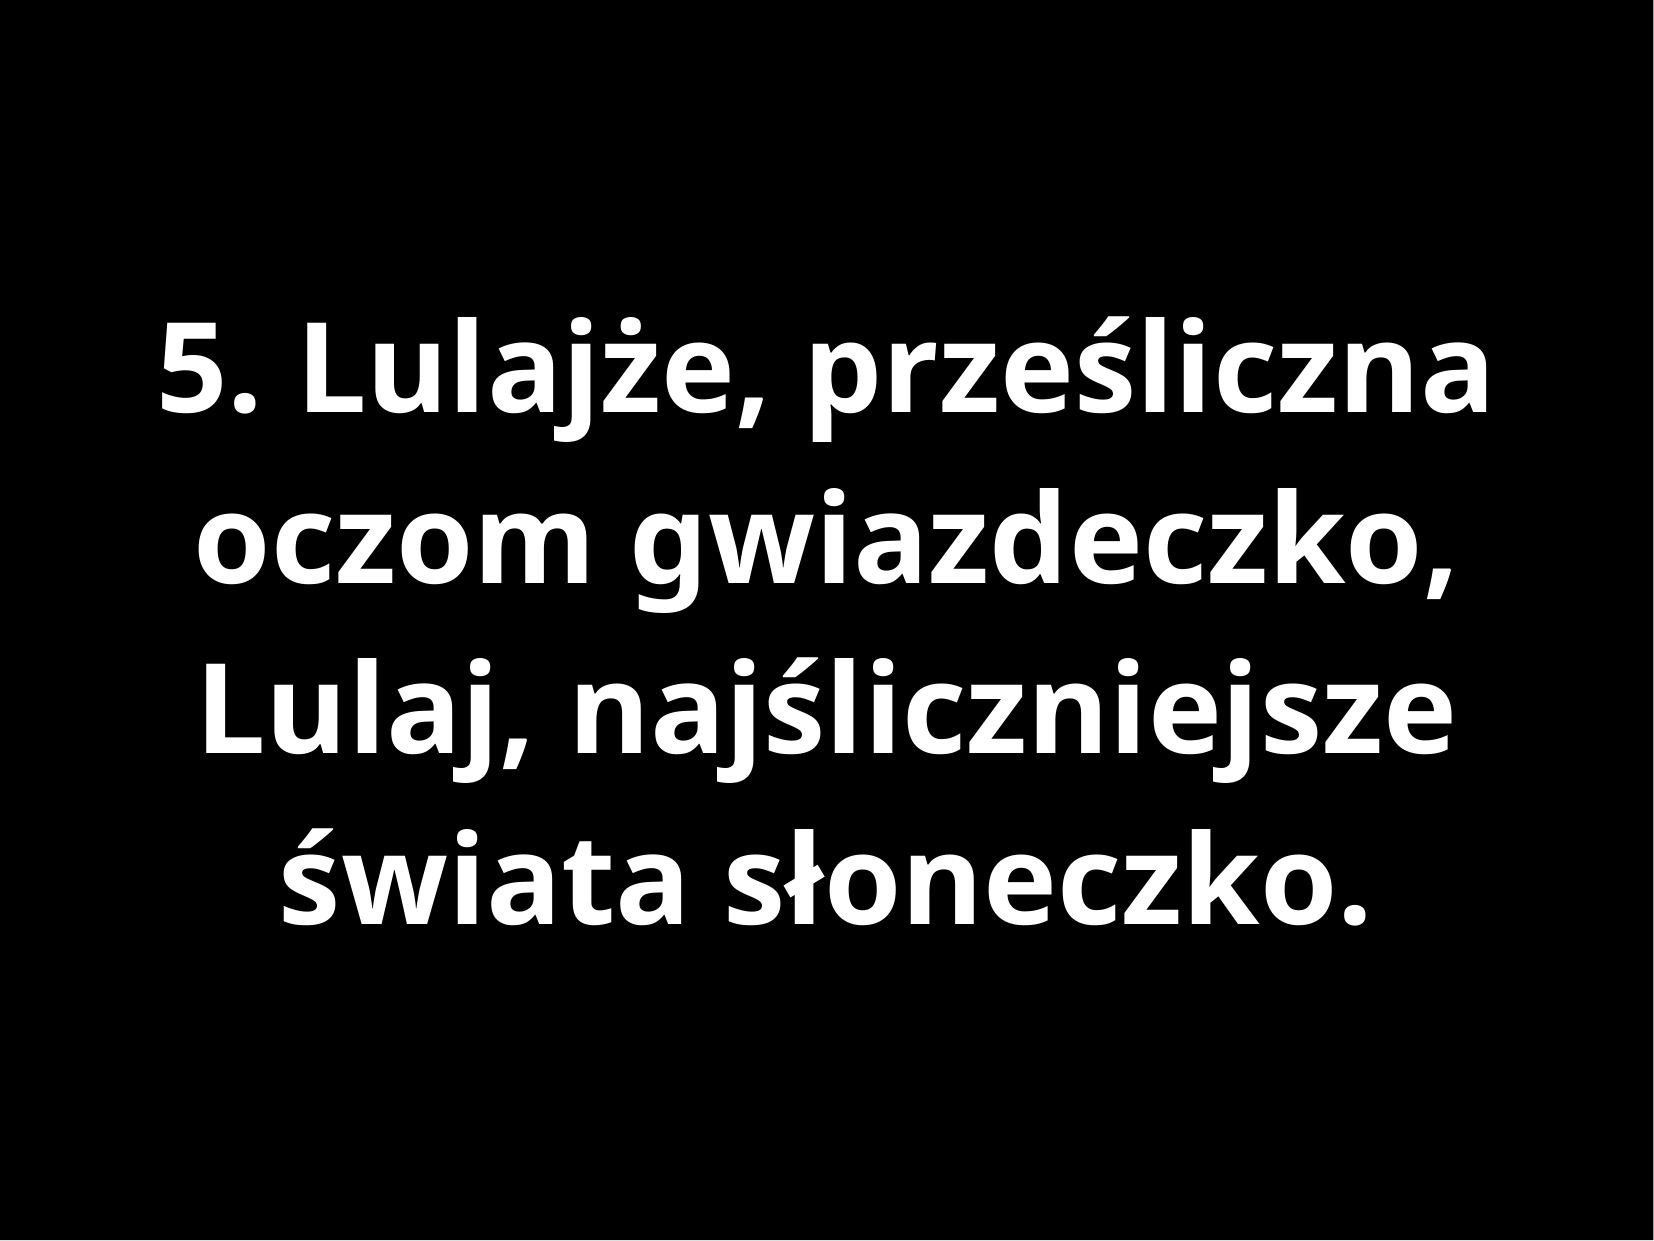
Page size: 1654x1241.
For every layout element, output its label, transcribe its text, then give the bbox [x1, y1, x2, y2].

title 5. Lulajże, prześliczna oczom gwiazdeczko, Lulaj, najśliczniejsze świata słoneczko. [0, 0, 1654, 1241]
